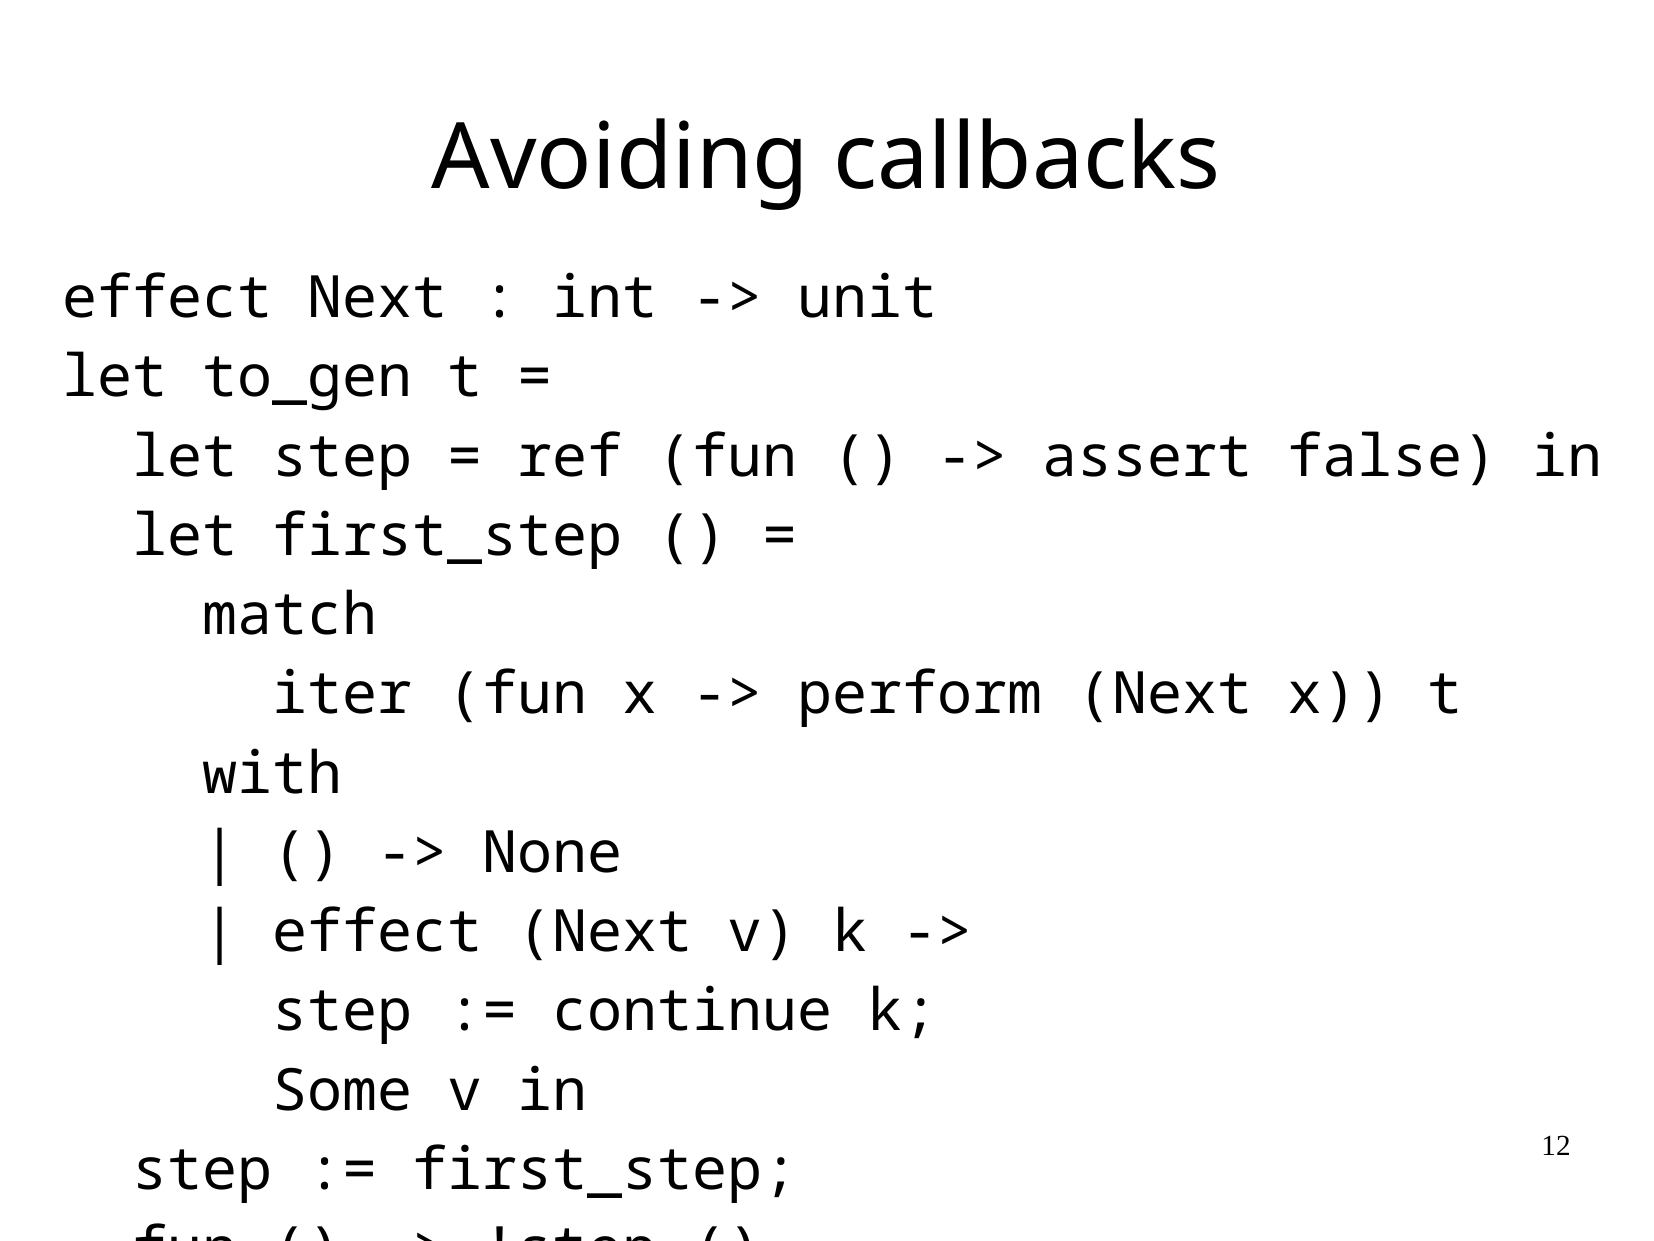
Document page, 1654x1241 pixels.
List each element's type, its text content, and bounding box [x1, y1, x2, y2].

text_box effect Next : int -> unit let to_gen t = let step = ref (fun () -> assert false) in let first_step () = match iter (fun x -> perform (Next x)) t with | () -> None | effect (Next v) k -> step := continue k; Some v in step := first_step; fun () -> !step () [47, 247, 1617, 1144]
title Avoiding callbacks [82, 49, 1571, 247]
